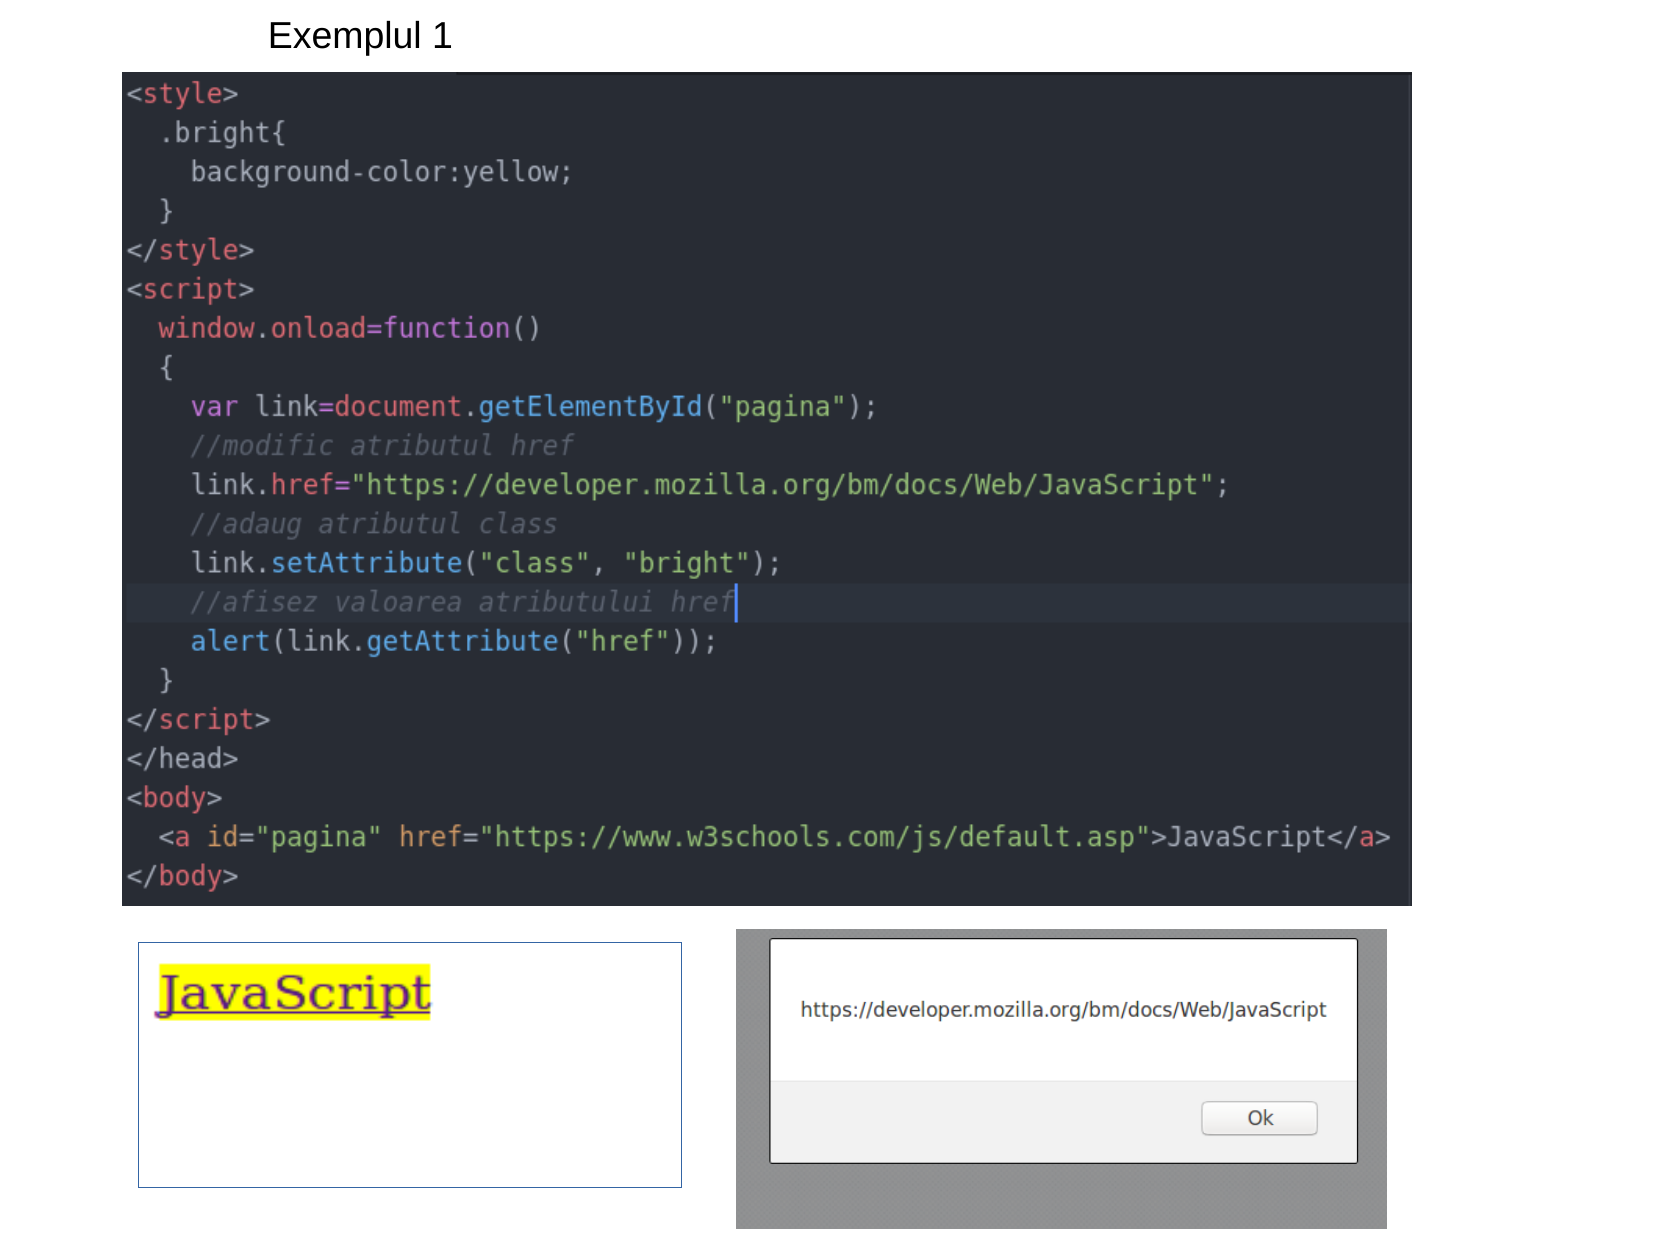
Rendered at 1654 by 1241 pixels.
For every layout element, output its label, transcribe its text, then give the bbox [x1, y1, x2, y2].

text_box Exemplul 1 [253, 6, 468, 64]
picture [736, 929, 1387, 1229]
picture [138, 942, 682, 1188]
picture [122, 72, 1412, 906]
